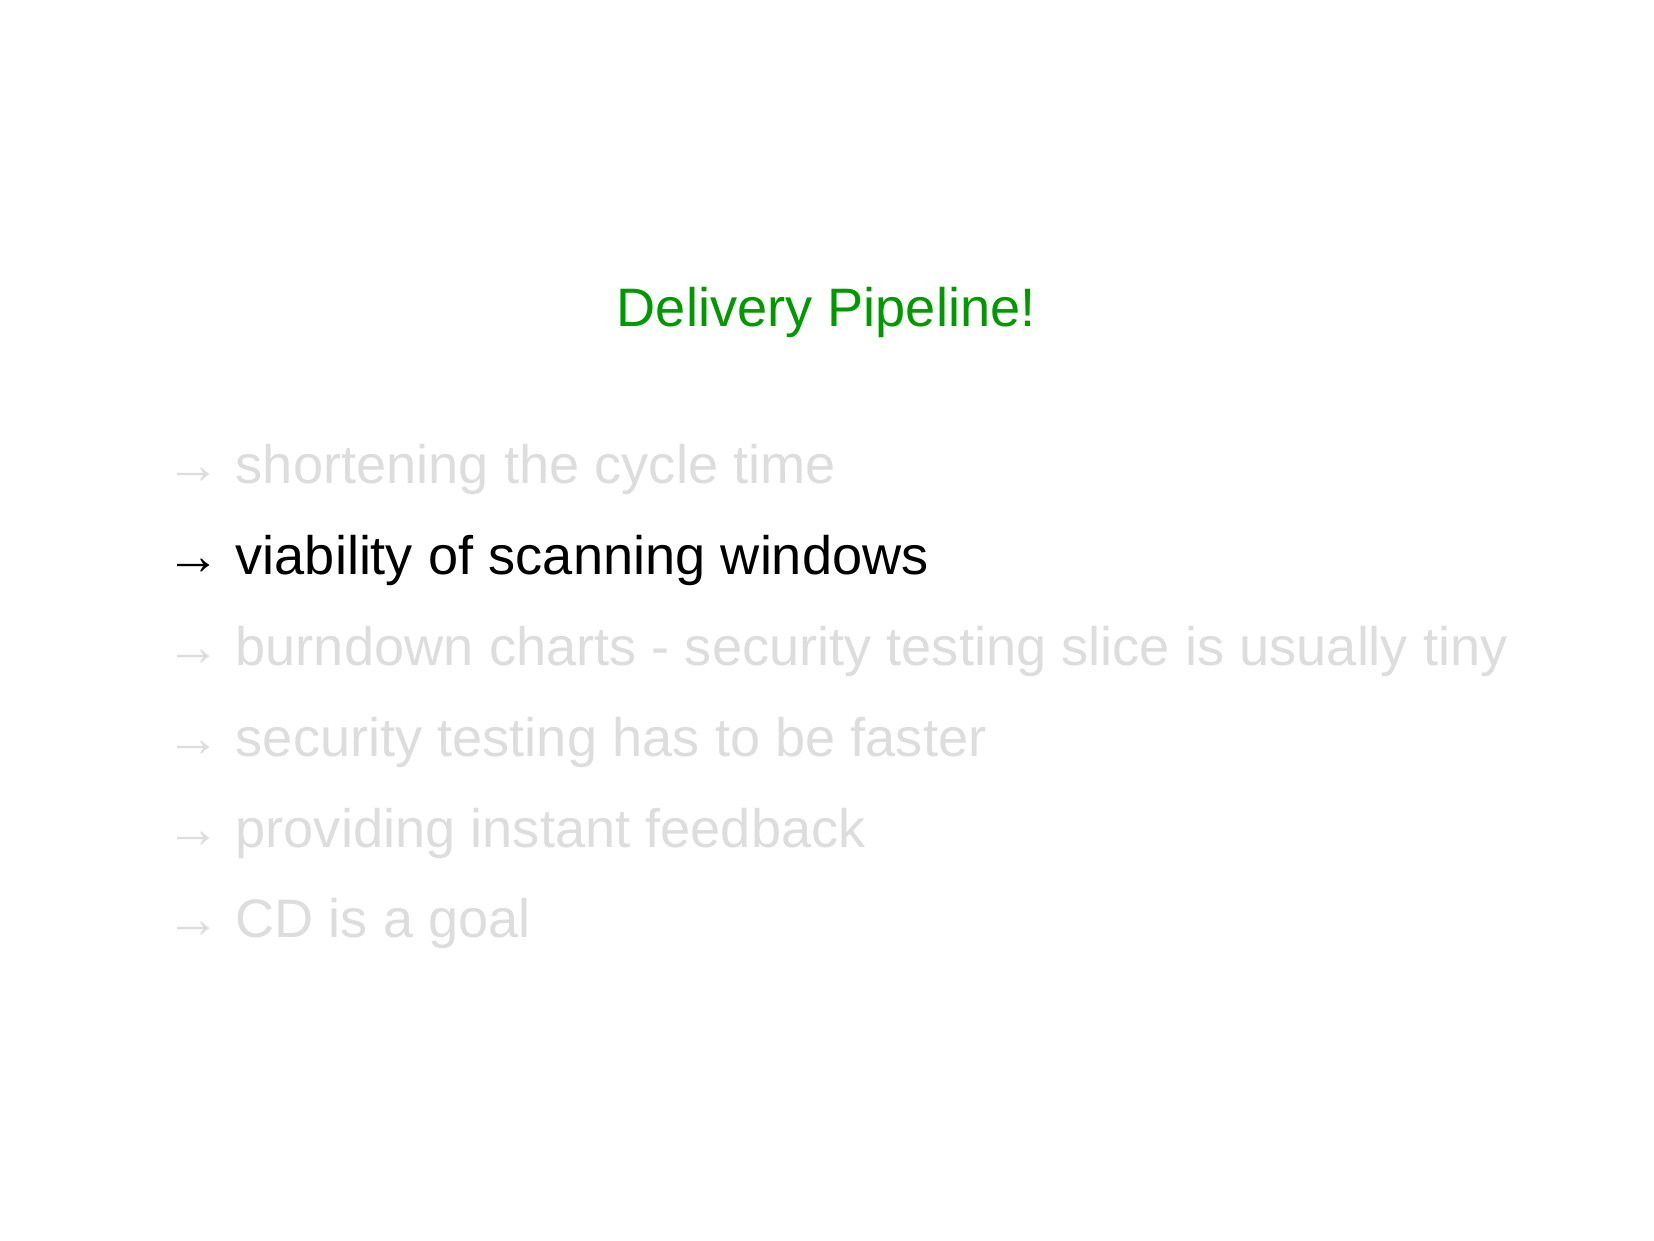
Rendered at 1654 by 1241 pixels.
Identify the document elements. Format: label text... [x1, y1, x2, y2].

text_box Delivery Pipeline! [602, 269, 1052, 346]
text_box → shortening the cycle time → viability of scanning windows → burndown charts - security testing slice is usually tiny → security testing has to be faster → providing instant feedback → CD is a goal [151, 267, 1524, 973]
